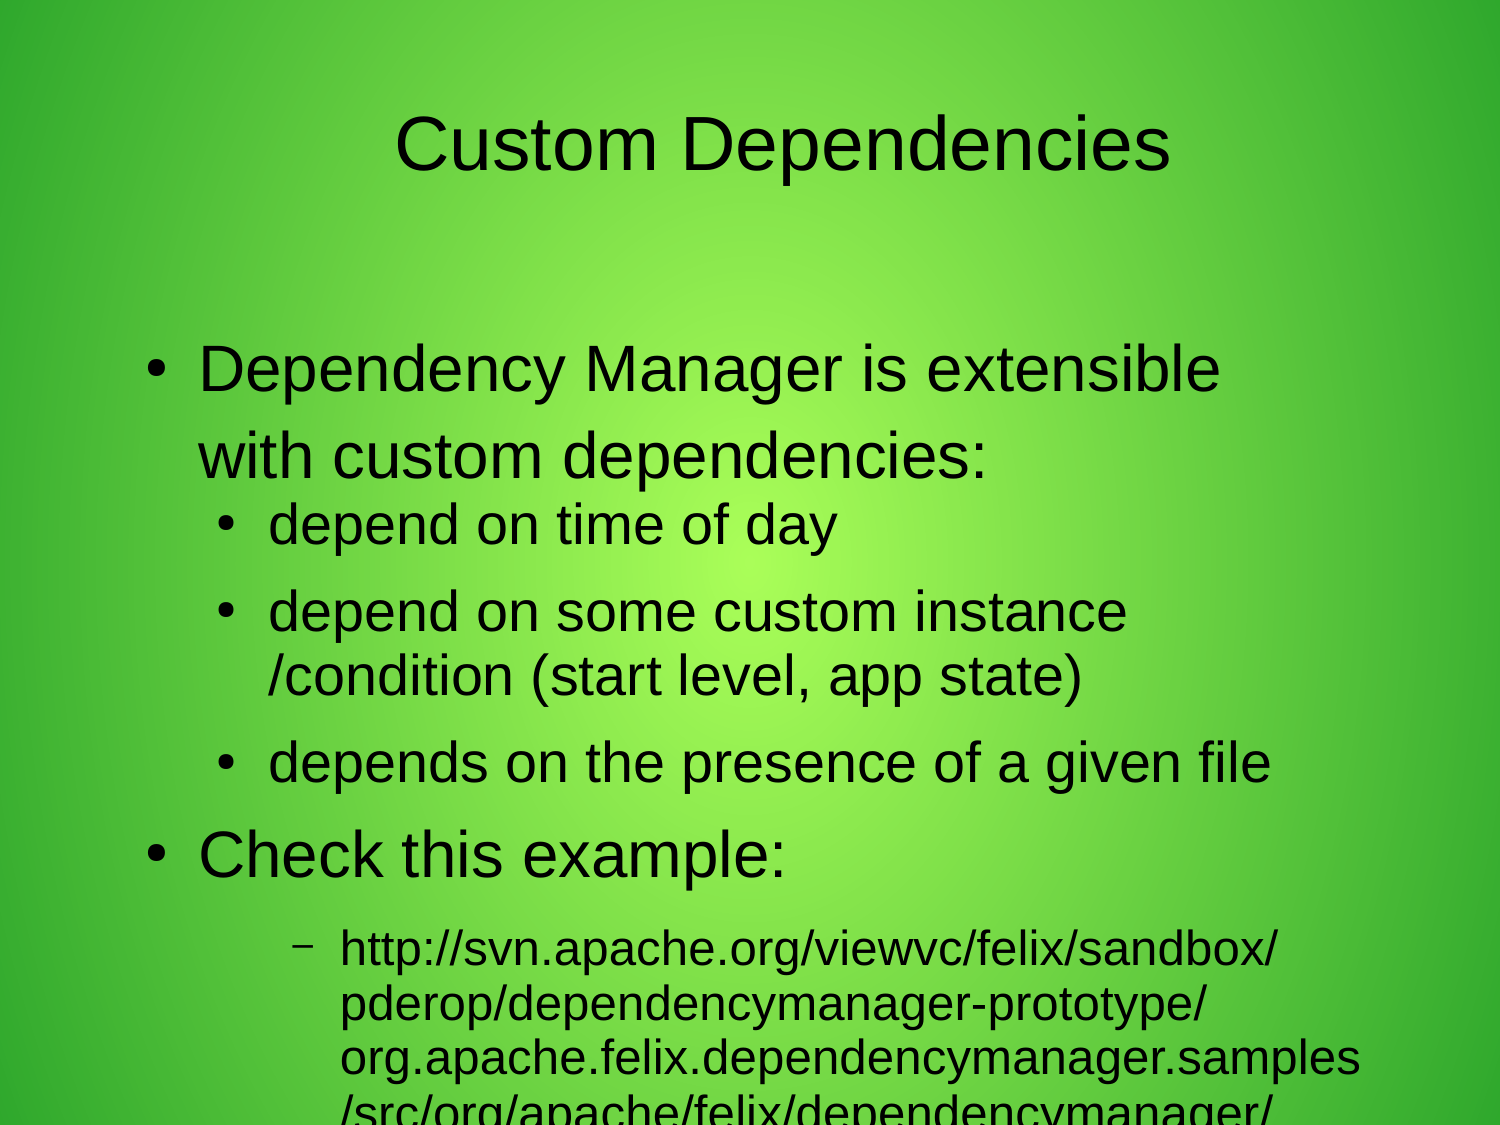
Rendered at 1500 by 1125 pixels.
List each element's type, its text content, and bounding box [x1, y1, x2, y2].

title Custom Dependencies [112, 42, 1454, 246]
list Dependency Manager is extensible with custom dependencies: depend on time of day depend on some custom instance /condition (start level, app state) depends on the presence of a given file Check this example: http://svn.apache.org/viewvc/felix/sandbox/pderop/dependencymanager-prototype/org.apache.felix.dependencymanager.samples/src/org/apache/felix/dependencymanager/samples/customdep/ [112, 324, 1388, 1098]
